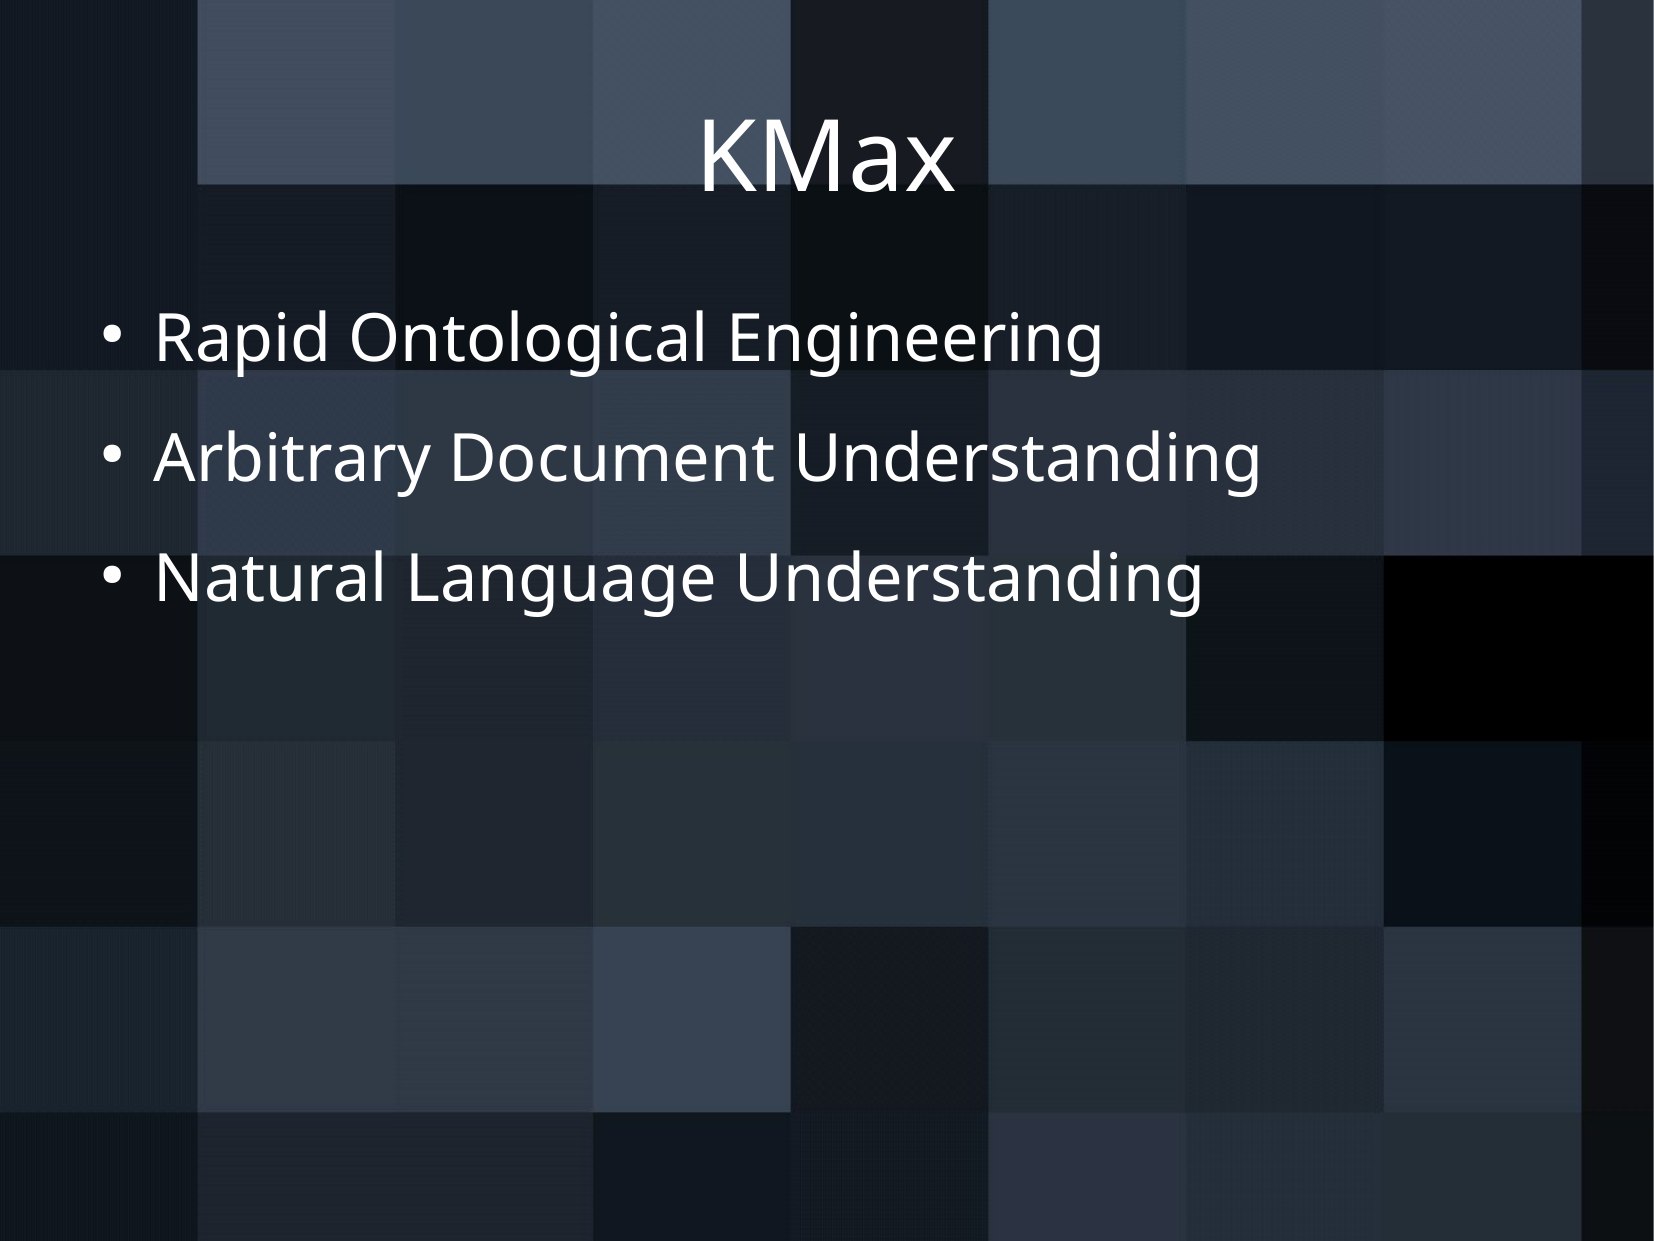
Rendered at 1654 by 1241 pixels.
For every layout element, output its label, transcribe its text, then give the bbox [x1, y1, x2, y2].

list Rapid Ontological Engineering Arbitrary Document Understanding Natural Language Understanding [82, 290, 1571, 1094]
picture [0, 0, 1654, 1241]
title KMax [82, 49, 1571, 257]
